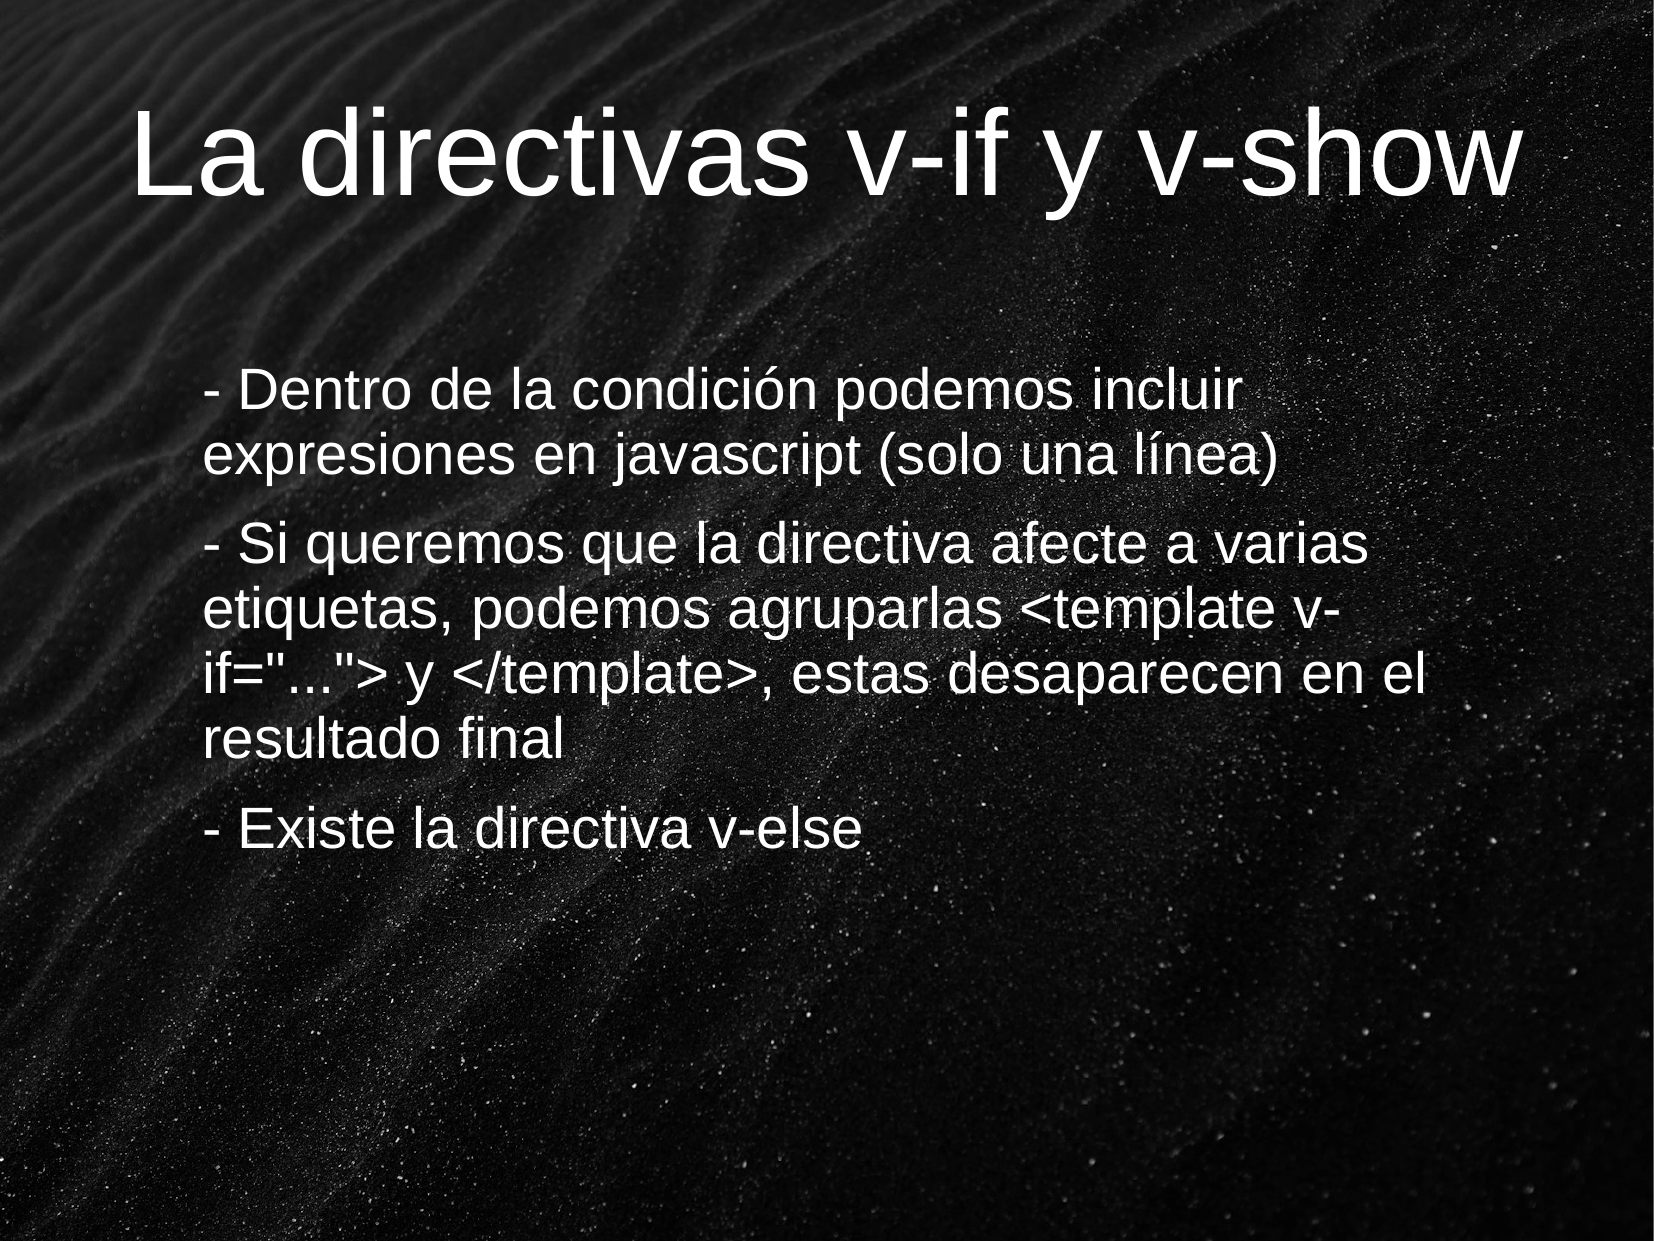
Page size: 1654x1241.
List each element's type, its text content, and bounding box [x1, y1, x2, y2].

title La directivas v-if y v-show [82, 49, 1571, 257]
text_box - Dentro de la condición podemos incluir expresiones en javascript (solo una línea) - Si queremos que la directiva afecte a varias etiquetas, podemos agruparlas <template v-if="..."> y </template>, estas desaparecen en el resultado final - Existe la directiva v-else [187, 348, 1501, 1114]
picture [0, 0, 1654, 1241]
